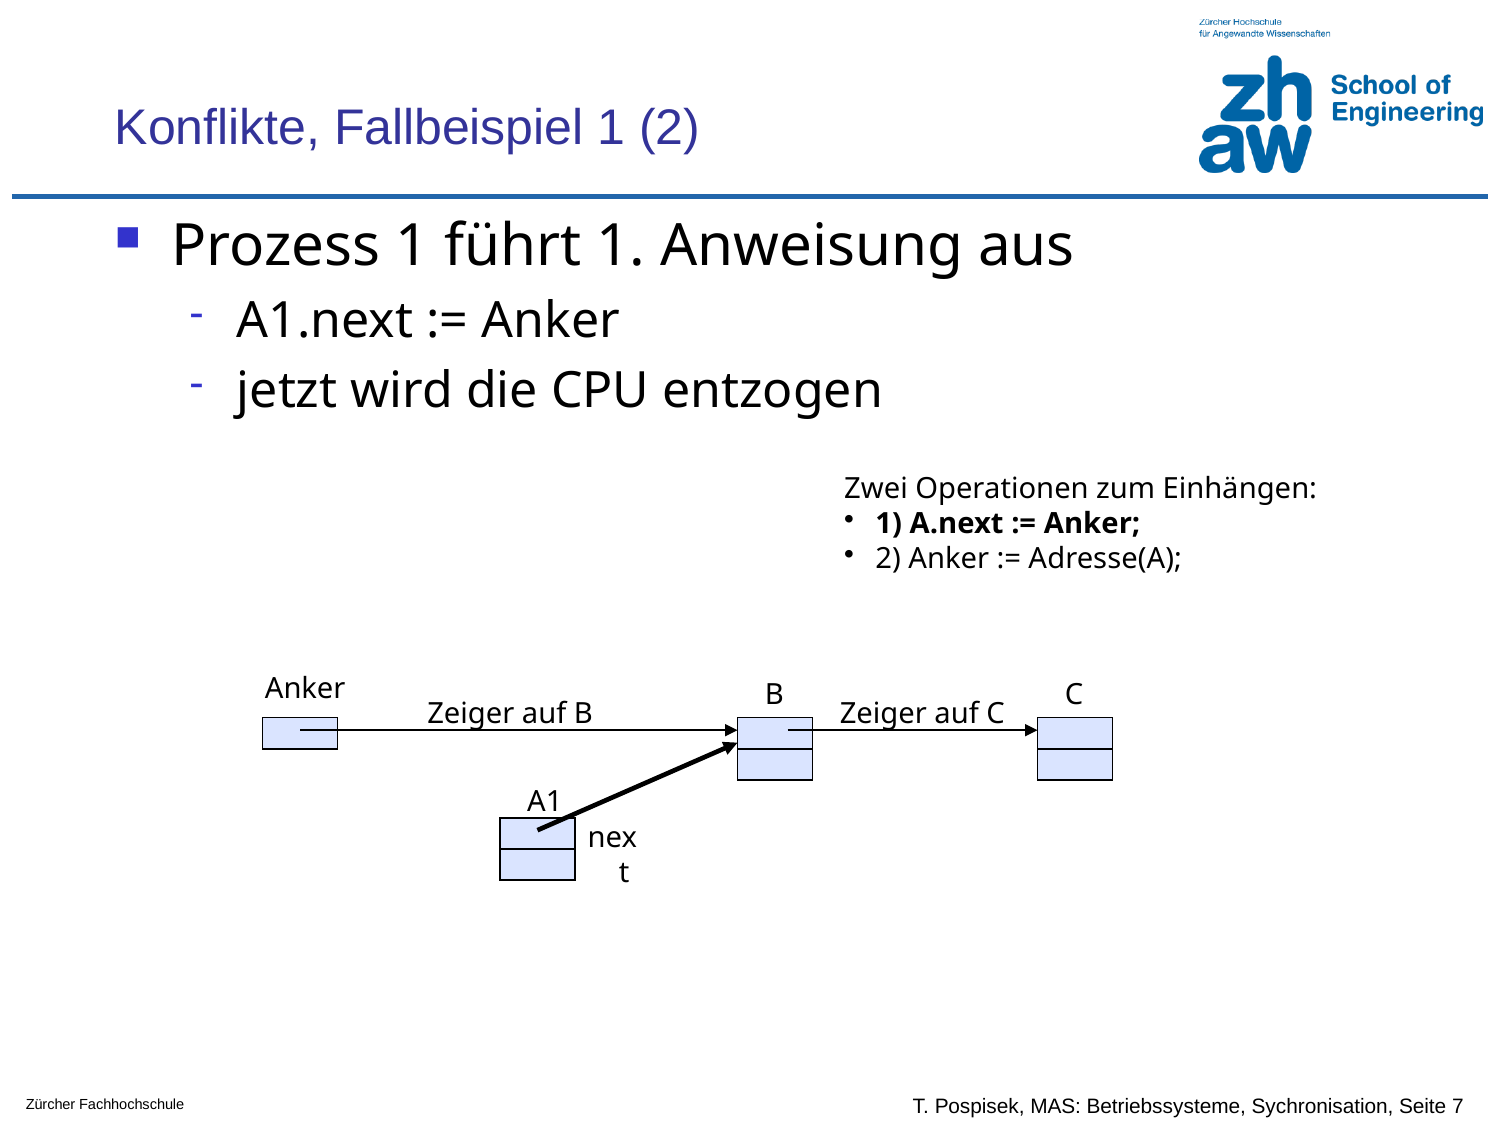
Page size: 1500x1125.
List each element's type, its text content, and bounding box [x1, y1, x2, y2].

text_box Zwei Operationen zum Einhängen: 1) A.next := Anker; 2) Anker := Adresse(A); [829, 462, 1395, 618]
text_box C [1050, 667, 1088, 718]
picture [1199, 19, 1483, 173]
text_box Zeiger auf B [412, 687, 625, 738]
text_box [1037, 717, 1113, 781]
text_box B [750, 667, 788, 718]
title Konflikte, Fallbeispiel 1 (2) [99, 50, 1379, 163]
text_box [262, 717, 338, 749]
text_box next [572, 810, 659, 931]
list Prozess 1 führt 1. Anweisung aus A1.next := Anker jetzt wird die CPU entzogen [99, 200, 1375, 513]
text_box Anker [249, 662, 375, 713]
text_box Zeiger auf C [824, 687, 1038, 738]
text_box [499, 817, 572, 881]
text_box [737, 717, 813, 781]
text_box A1 [512, 774, 600, 825]
